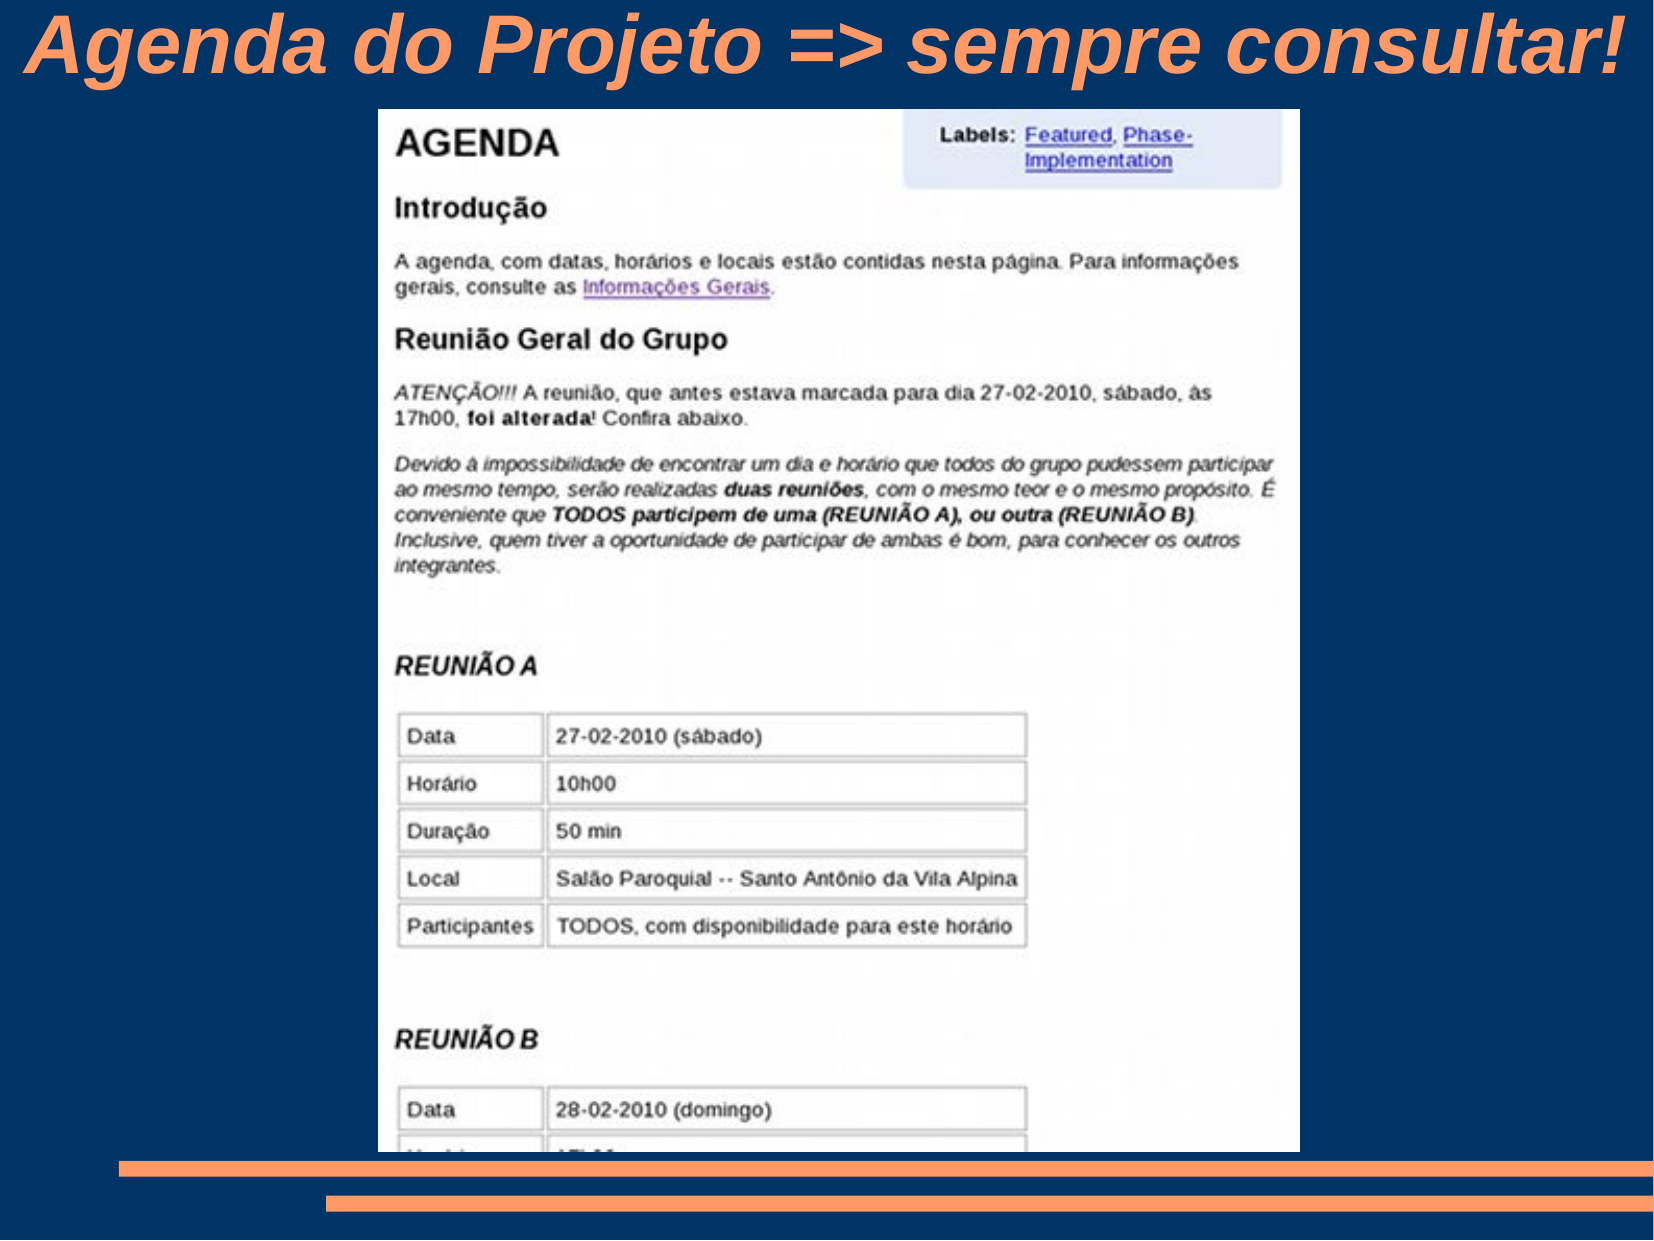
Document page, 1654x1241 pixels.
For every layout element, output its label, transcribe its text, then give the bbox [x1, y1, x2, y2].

picture [378, 109, 1300, 1152]
title Agenda do Projeto => sempre consultar! [0, 0, 1654, 149]
